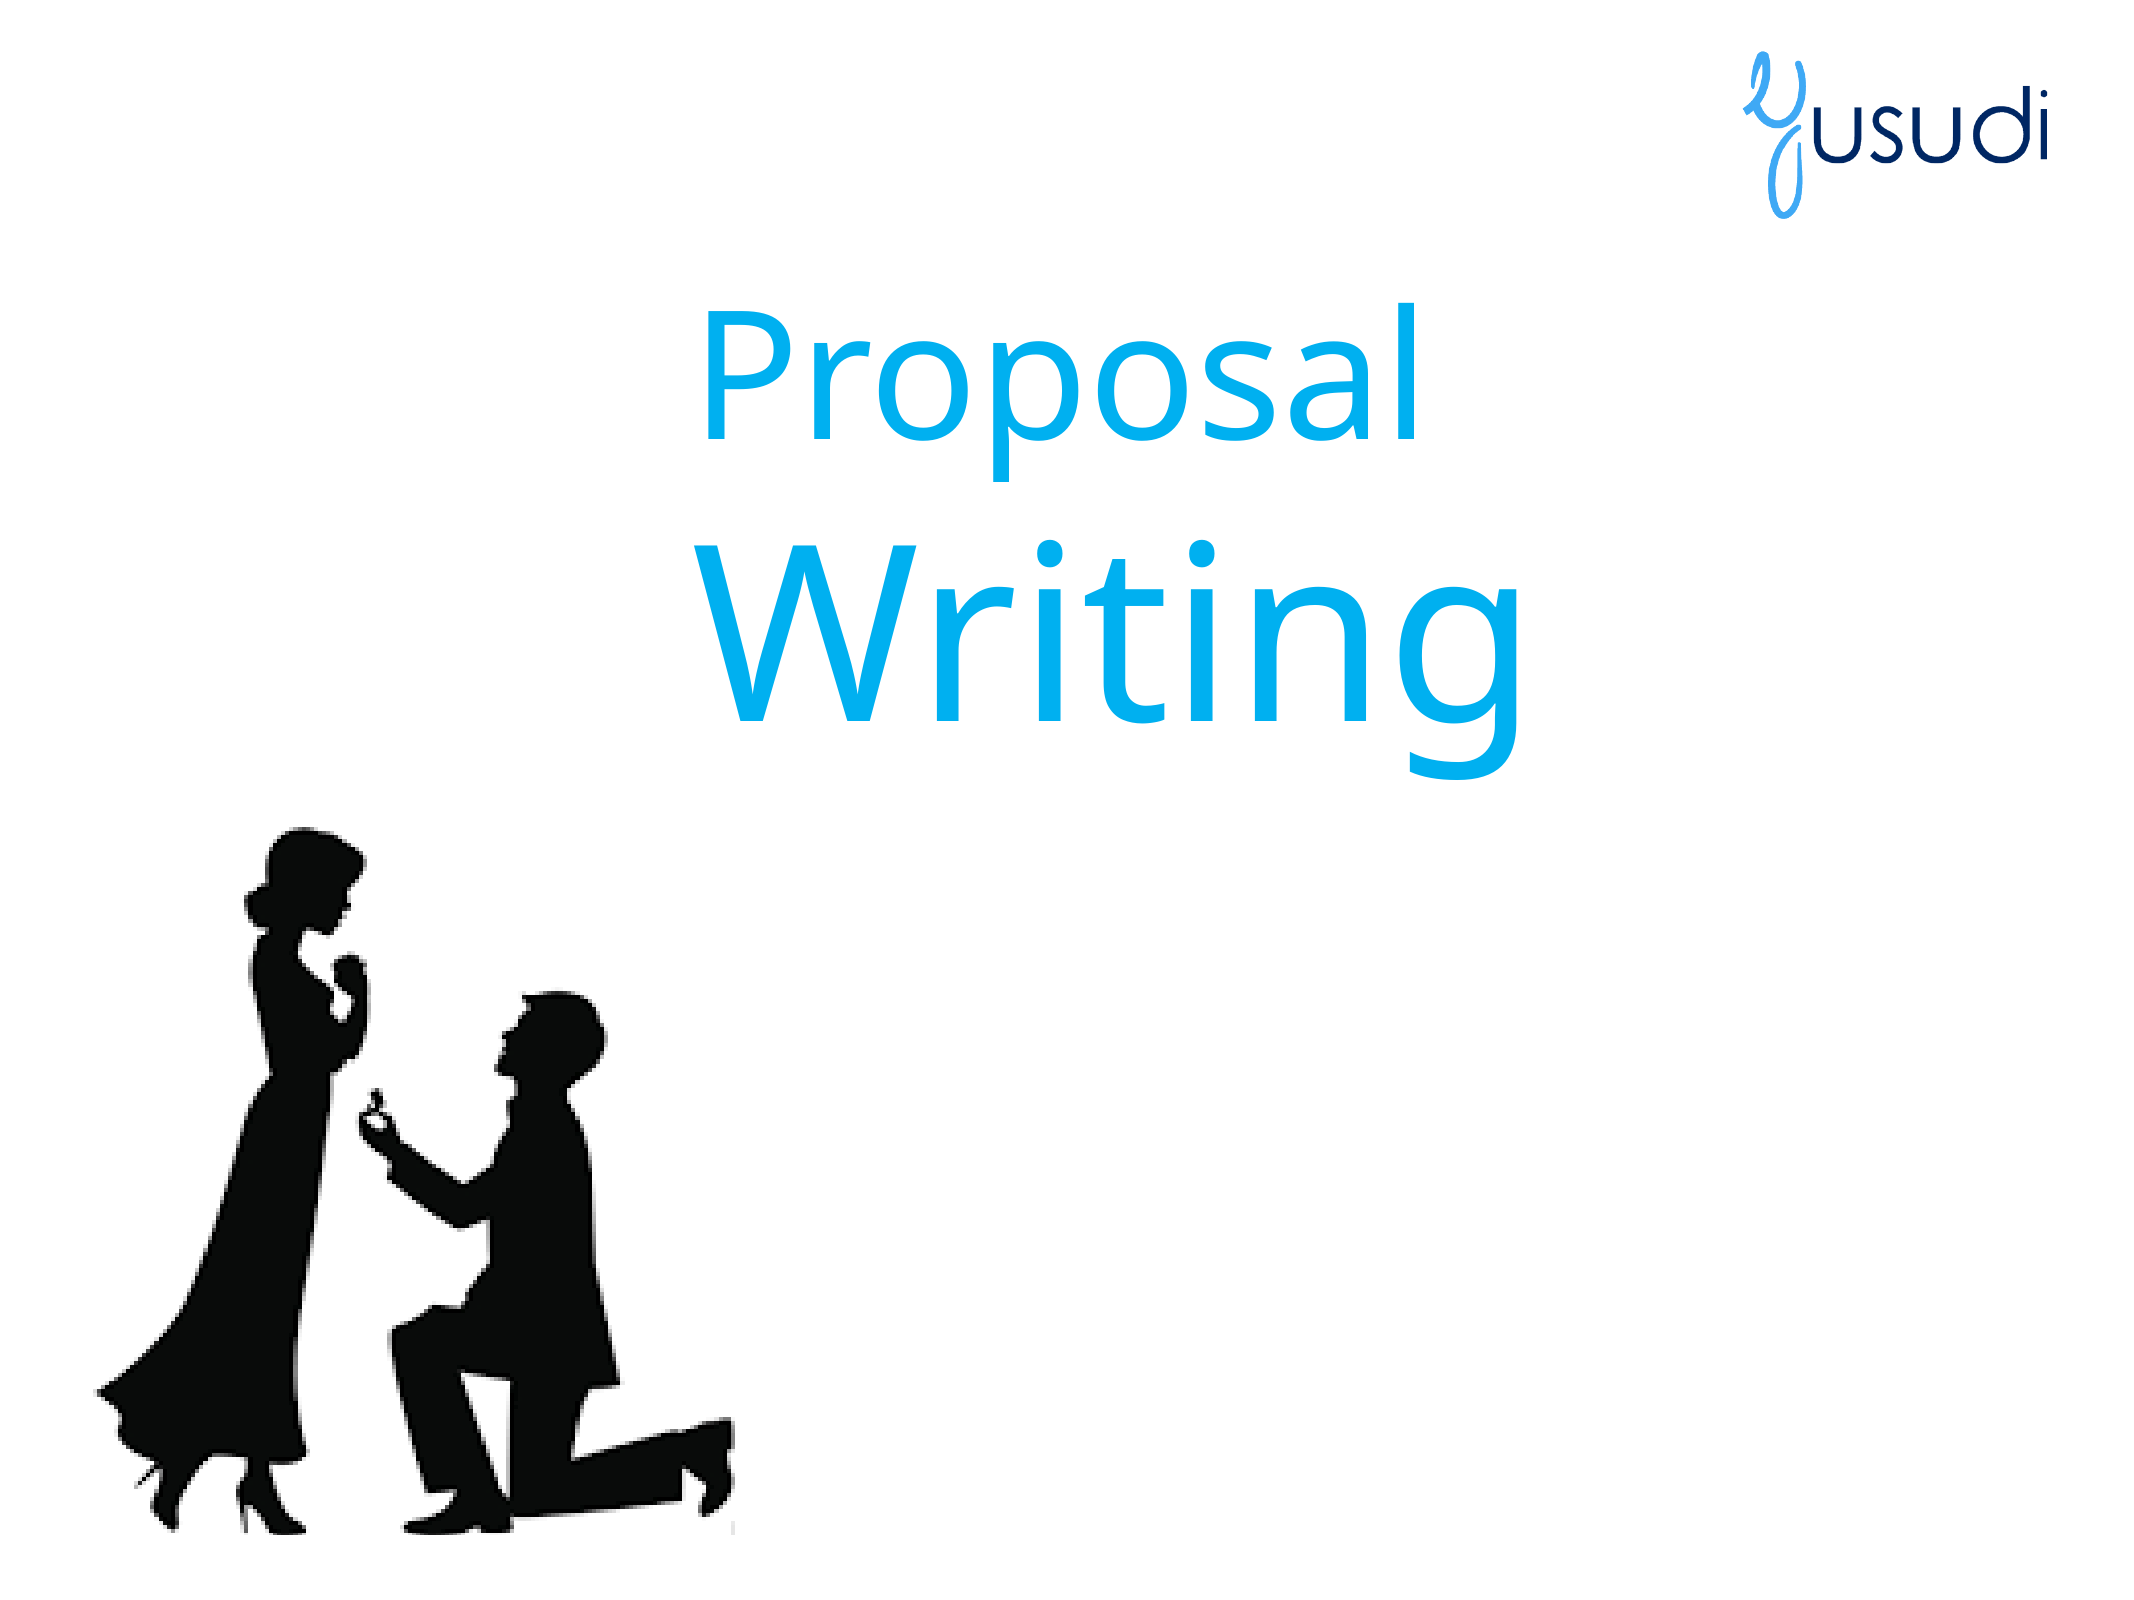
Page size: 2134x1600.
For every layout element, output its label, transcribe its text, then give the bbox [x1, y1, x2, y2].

text_box Proposal Writing [1422, 605, 1495, 706]
picture [1740, 51, 2086, 219]
picture [18, 827, 948, 1535]
text_box Proposal Writing [682, 252, 1766, 779]
